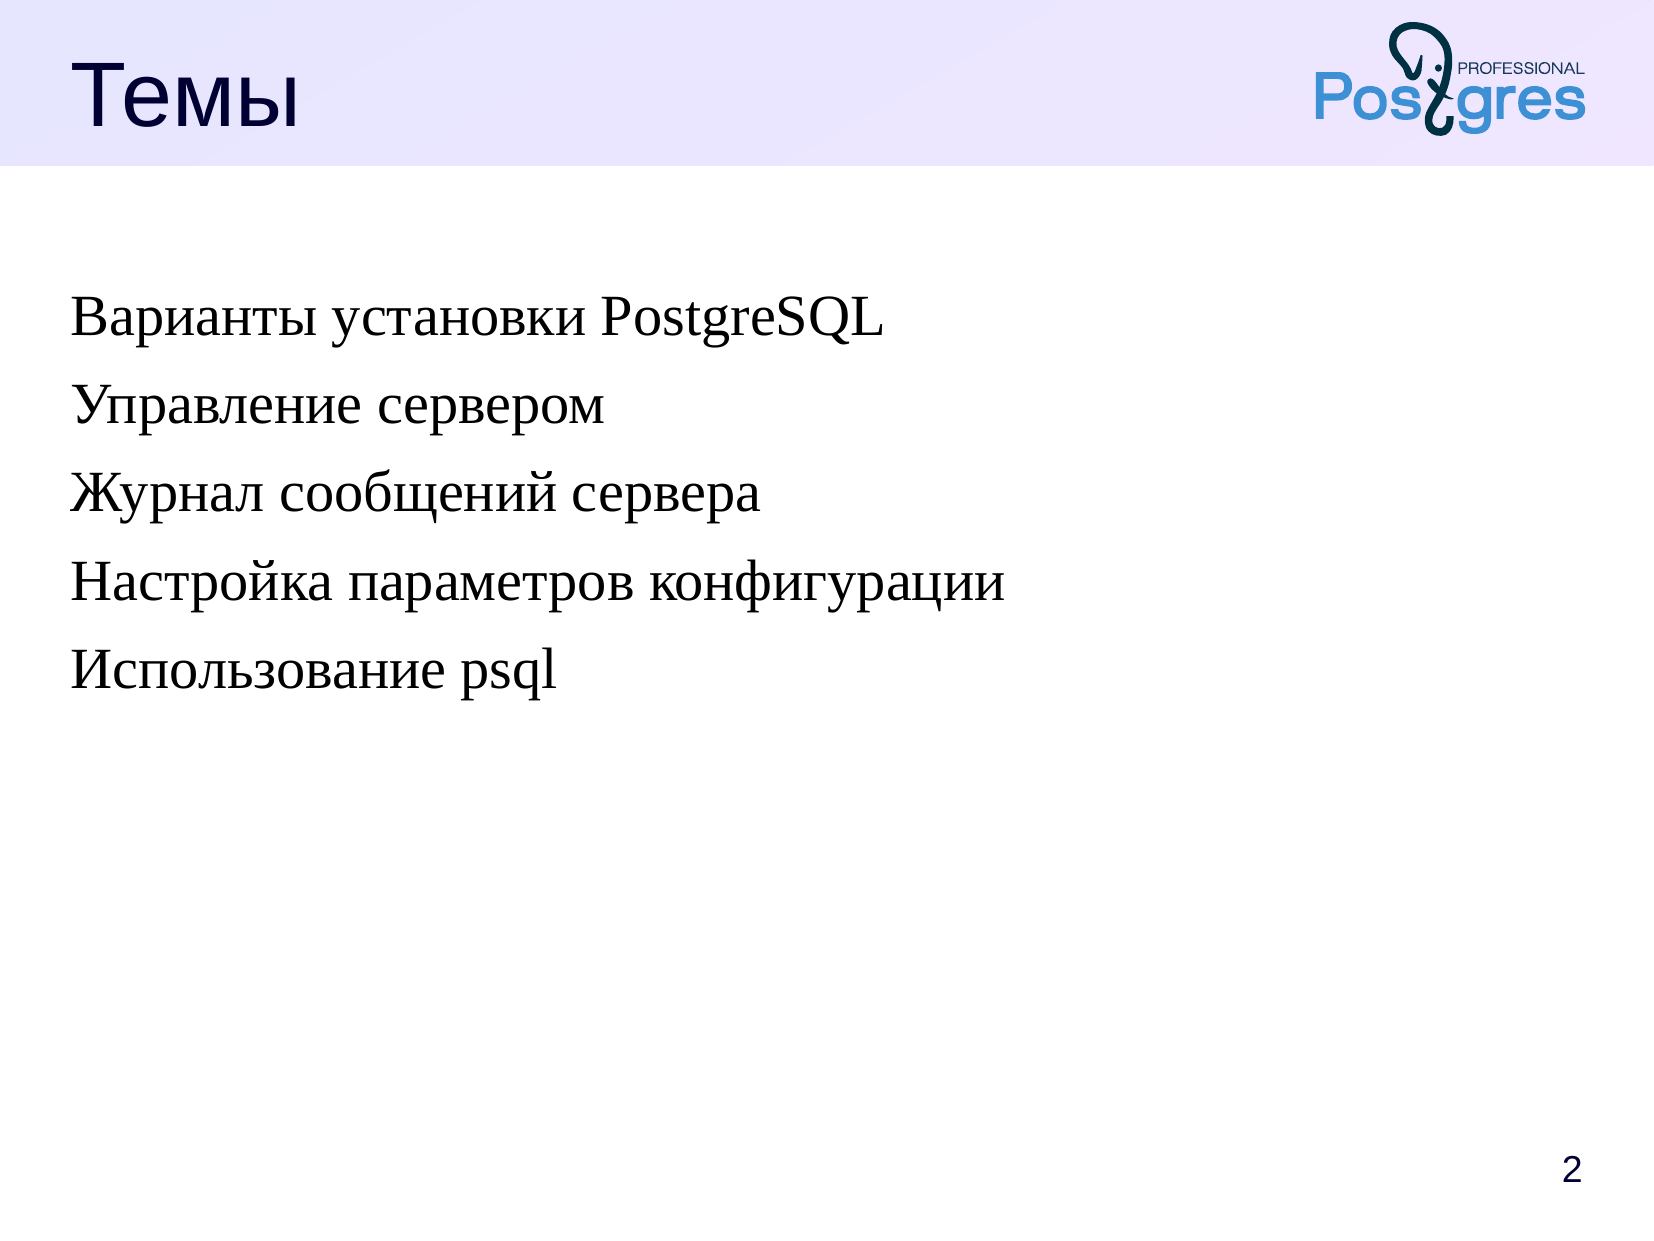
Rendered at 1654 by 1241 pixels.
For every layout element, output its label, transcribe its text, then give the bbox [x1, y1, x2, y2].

list Варианты установки PostgreSQL Управление сервером Журнал сообщений сервера Настройка параметров конфигурации Использование psql [70, 283, 1583, 1141]
title Темы [70, 43, 1241, 147]
